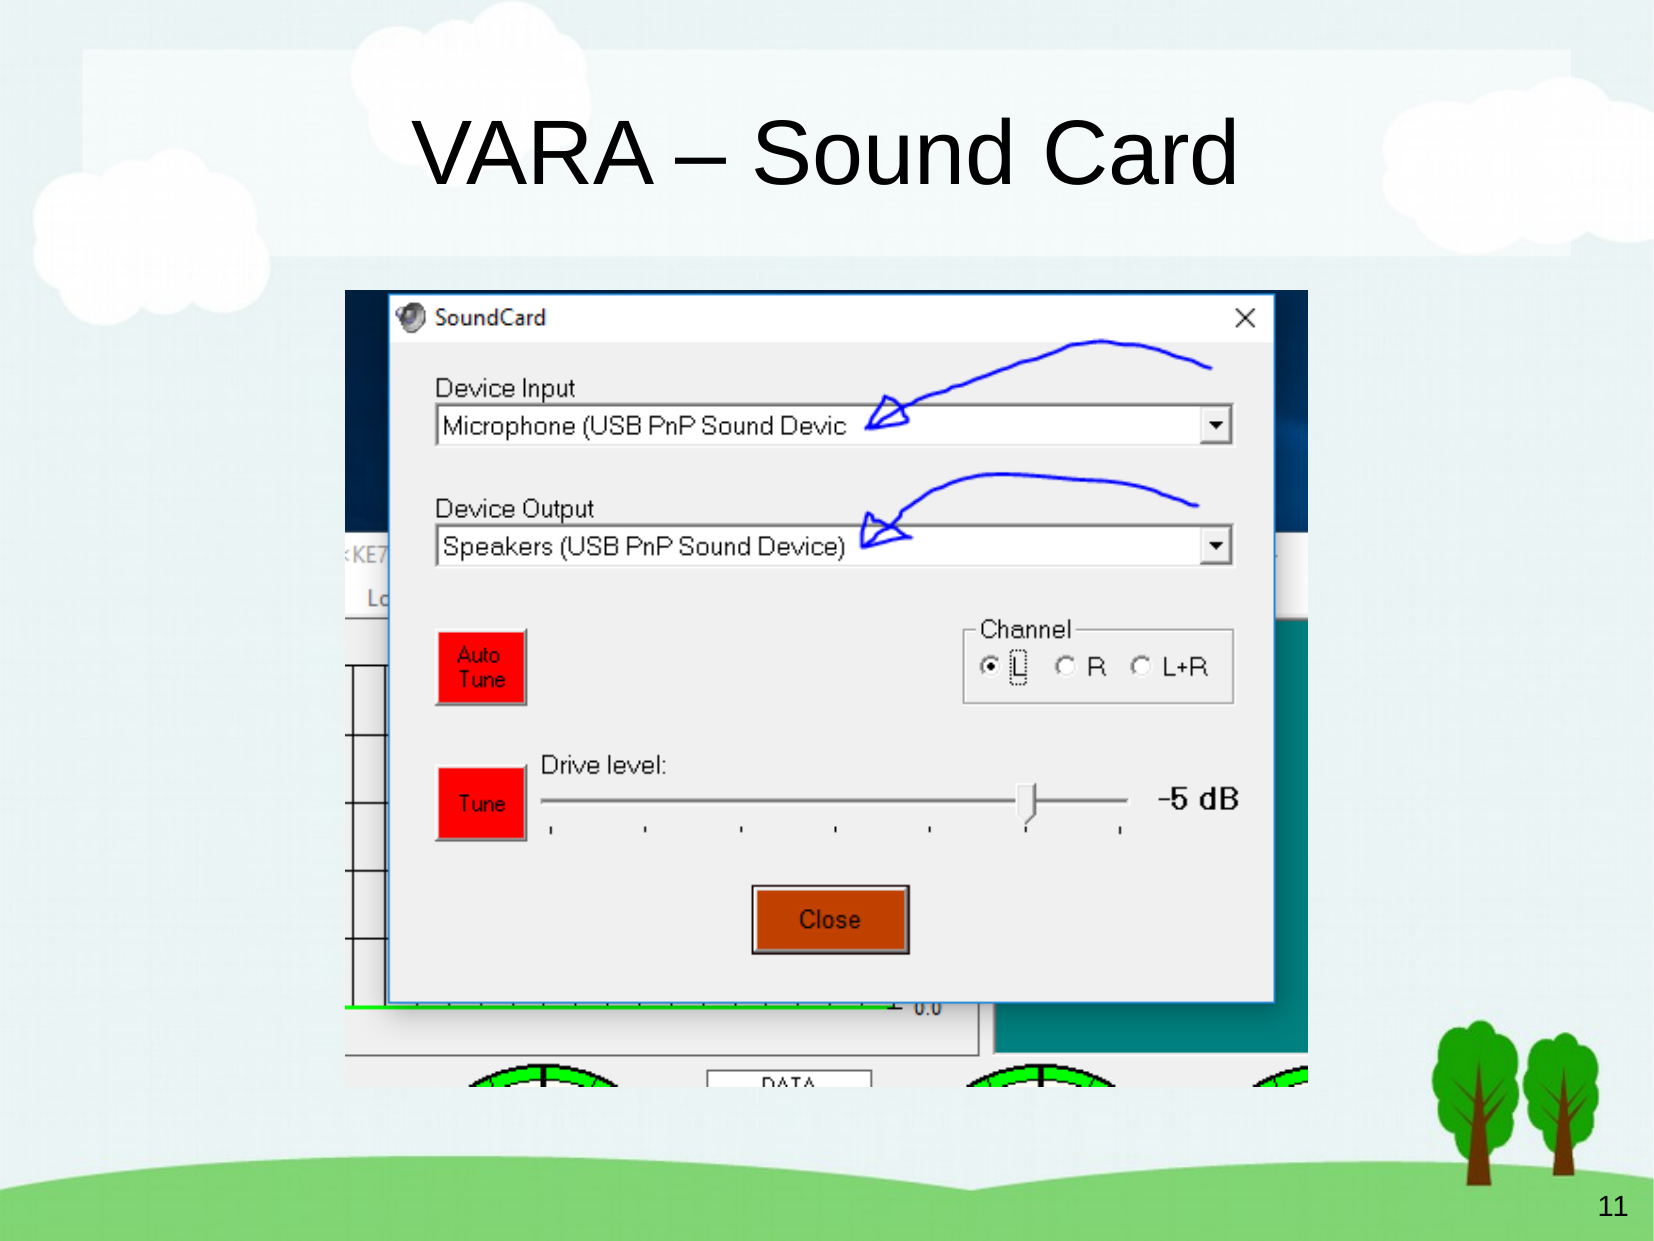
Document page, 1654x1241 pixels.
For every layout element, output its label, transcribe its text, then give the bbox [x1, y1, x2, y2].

picture [0, 0, 1654, 1241]
title VARA – Sound Card [82, 49, 1571, 257]
